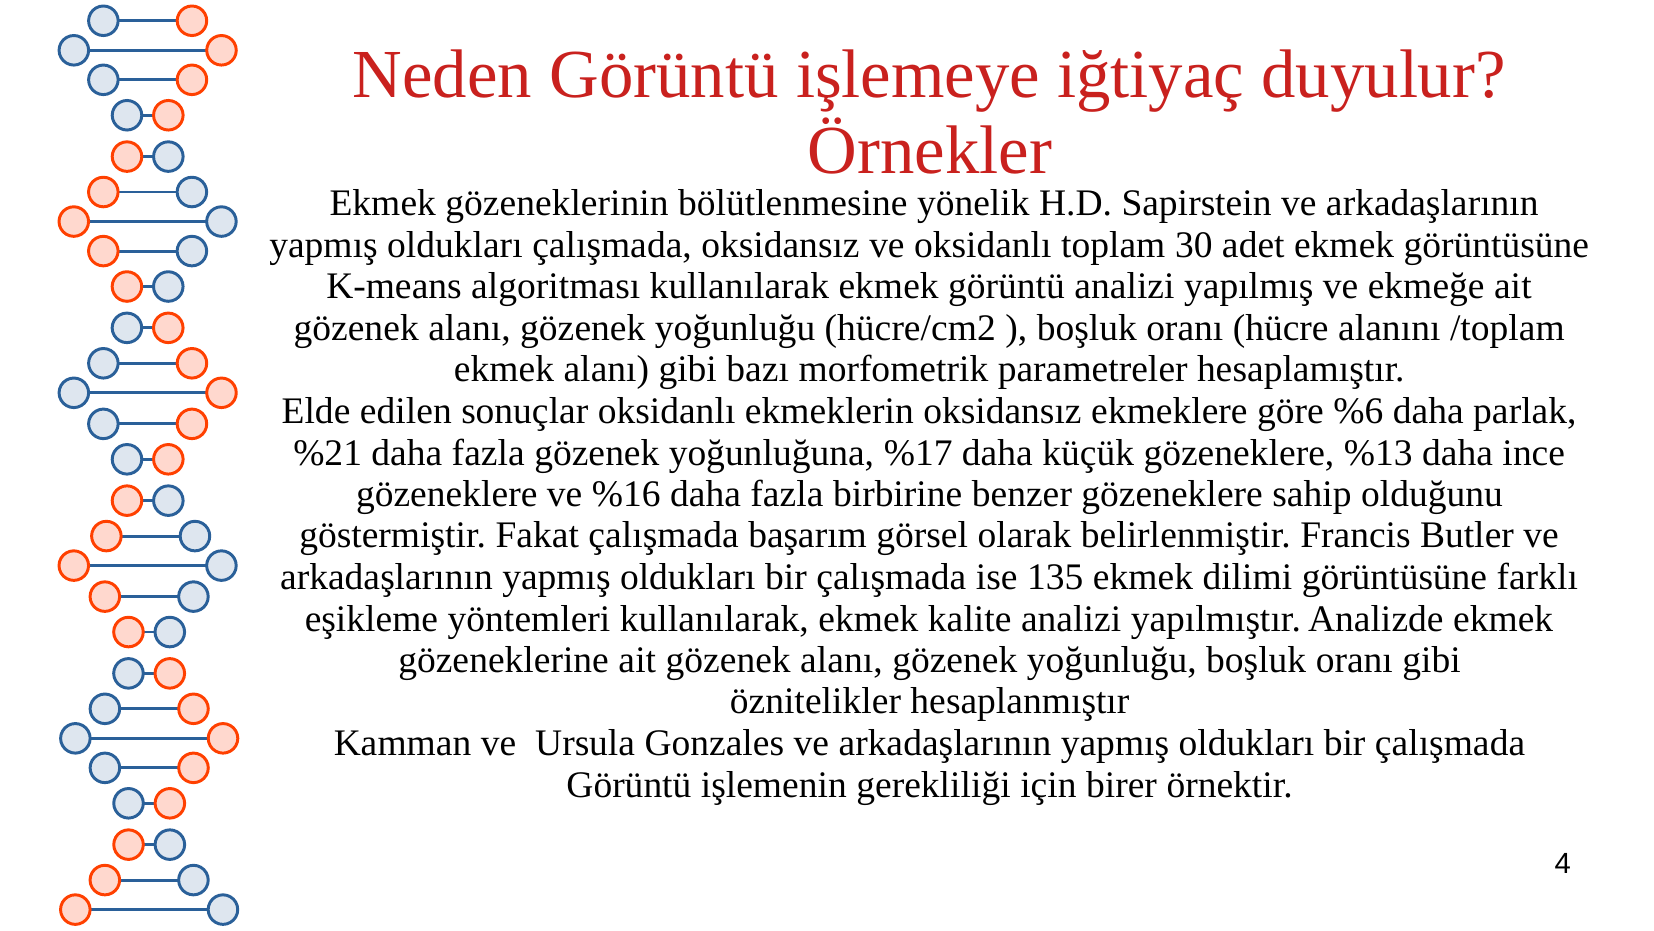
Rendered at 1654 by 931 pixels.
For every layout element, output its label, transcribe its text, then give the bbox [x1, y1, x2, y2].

title Neden Görüntü işlemeye iğtiyaç duyulur? Örnekler [265, 35, 1595, 182]
subtitle Ekmek gözeneklerinin bölütlenmesine yönelik H.D. Sapirstein ve arkadaşlarının yapmış oldukları çalışmada, oksidansız ve oksidanlı toplam 30 adet ekmek görüntüsüne K-means algoritması kullanılarak ekmek görüntü analizi yapılmış ve ekmeğe ait gözenek alanı, gözenek yoğunluğu (hücre/cm2 ), boşluk oranı (hücre alanını /toplam ekmek alanı) gibi bazı morfometrik parametreler hesaplamıştır. Elde edilen sonuçlar oksidanlı ekmeklerin oksidansız ekmeklere göre %6 daha parlak, %21 daha fazla gözenek yoğunluğuna, %17 daha küçük gözeneklere, %13 daha ince gözeneklere ve %16 daha fazla birbirine benzer gözeneklere sahip olduğunu göstermiştir. Fakat çalışmada başarım görsel olarak belirlenmiştir. Francis Butler ve arkadaşlarının yapmış oldukları bir çalışmada ise 135 ekmek dilimi görüntüsüne farklı eşikleme yöntemleri kullanılarak, ekmek kalite analizi yapılmıştır. Analizde ekmek gözeneklerine ait gözenek alanı, gözenek yoğunluğu, boşluk oranı gibi öznitelikler hesaplanmıştır Kamman ve Ursula Gonzales ve arkadaşlarının yapmış oldukları bir çalışmada Görüntü işlemenin gerekliliği için birer örnektir. [265, 182, 1595, 806]
